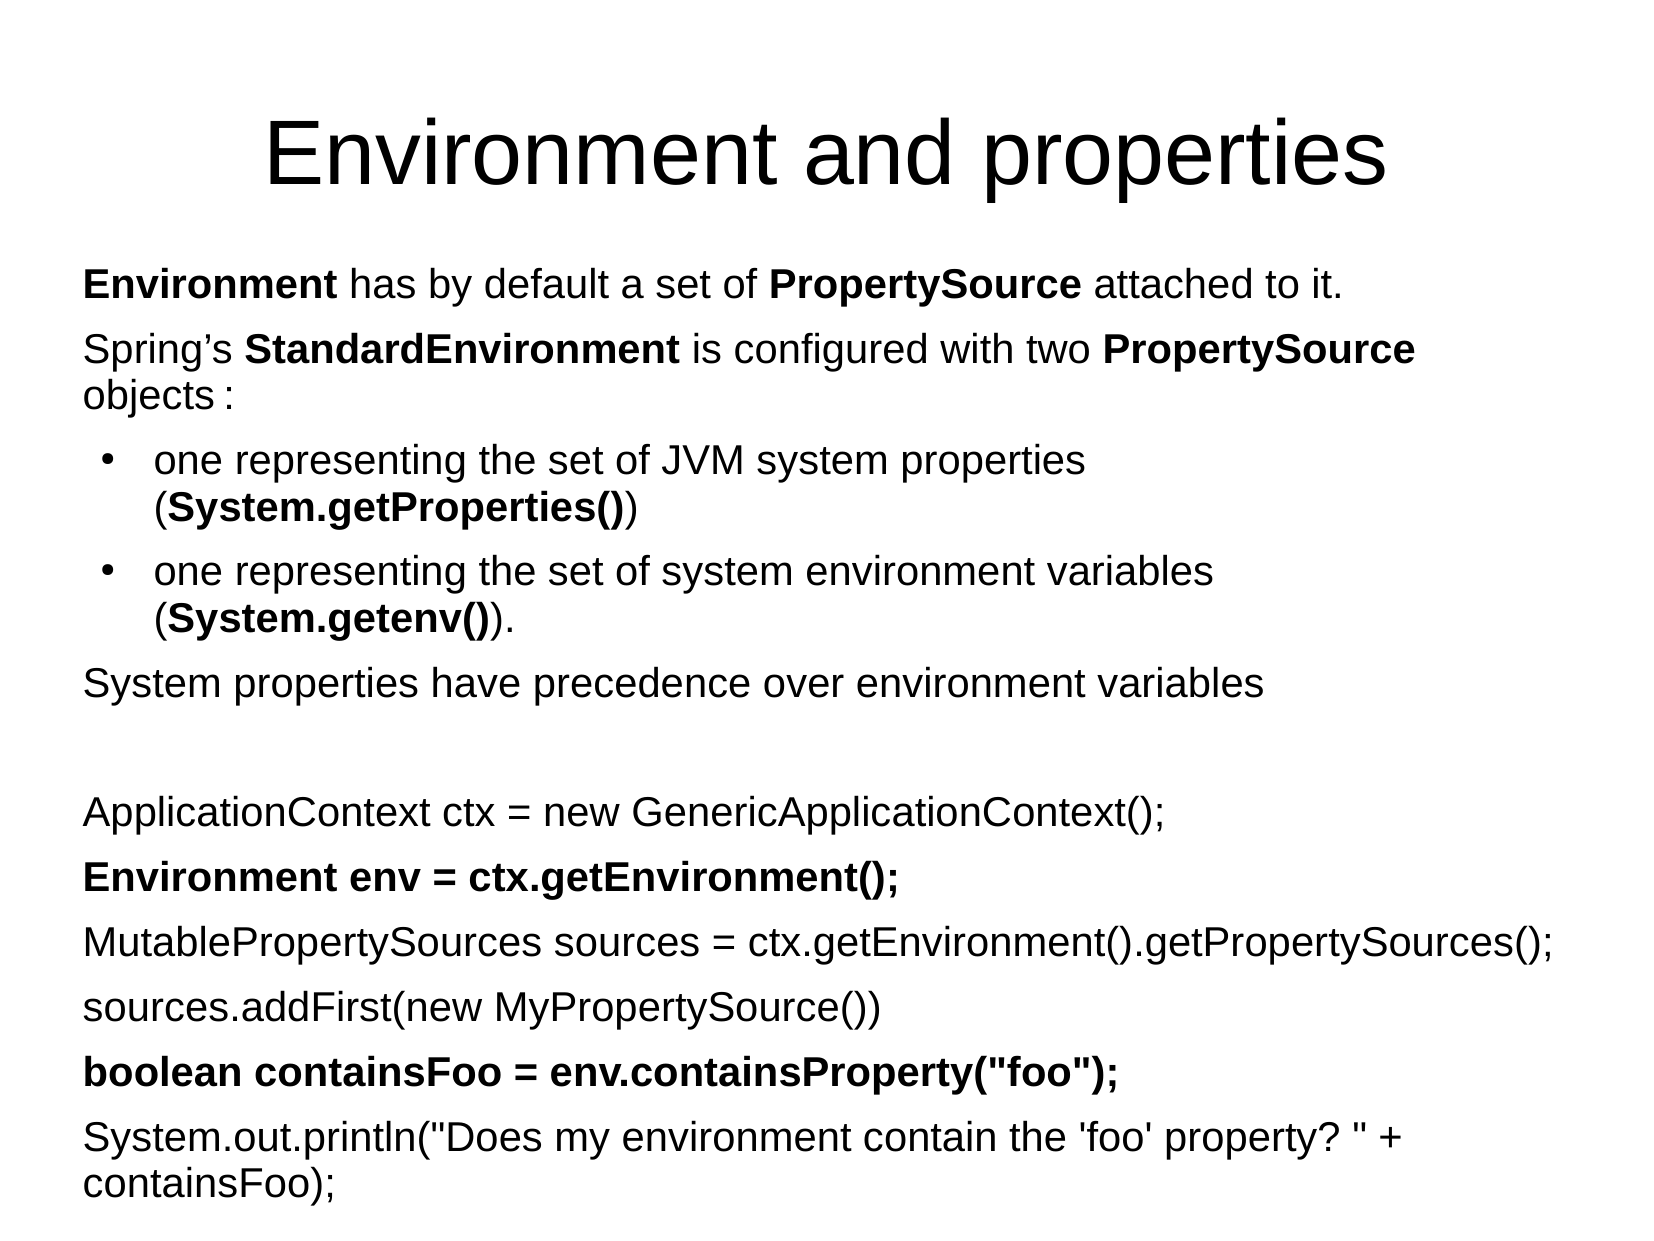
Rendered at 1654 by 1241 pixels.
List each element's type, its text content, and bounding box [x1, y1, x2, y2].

title Environment and properties [82, 49, 1571, 195]
list Environment has by default a set of PropertySource attached to it. Spring’s StandardEnvironment is configured with two PropertySource objects : one representing the set of JVM system properties (System.getProperties()) one representing the set of system environment variables (System.getenv()). System properties have precedence over environment variables ApplicationContext ctx = new GenericApplicationContext(); Environment env = ctx.getEnvironment(); MutablePropertySources sources = ctx.getEnvironment().getPropertySources(); sources.addFirst(new MyPropertySource()) boolean containsFoo = env.containsProperty("foo"); System.out.println("Does my environment contain the 'foo' property? " + containsFoo); [82, 195, 1571, 1216]
